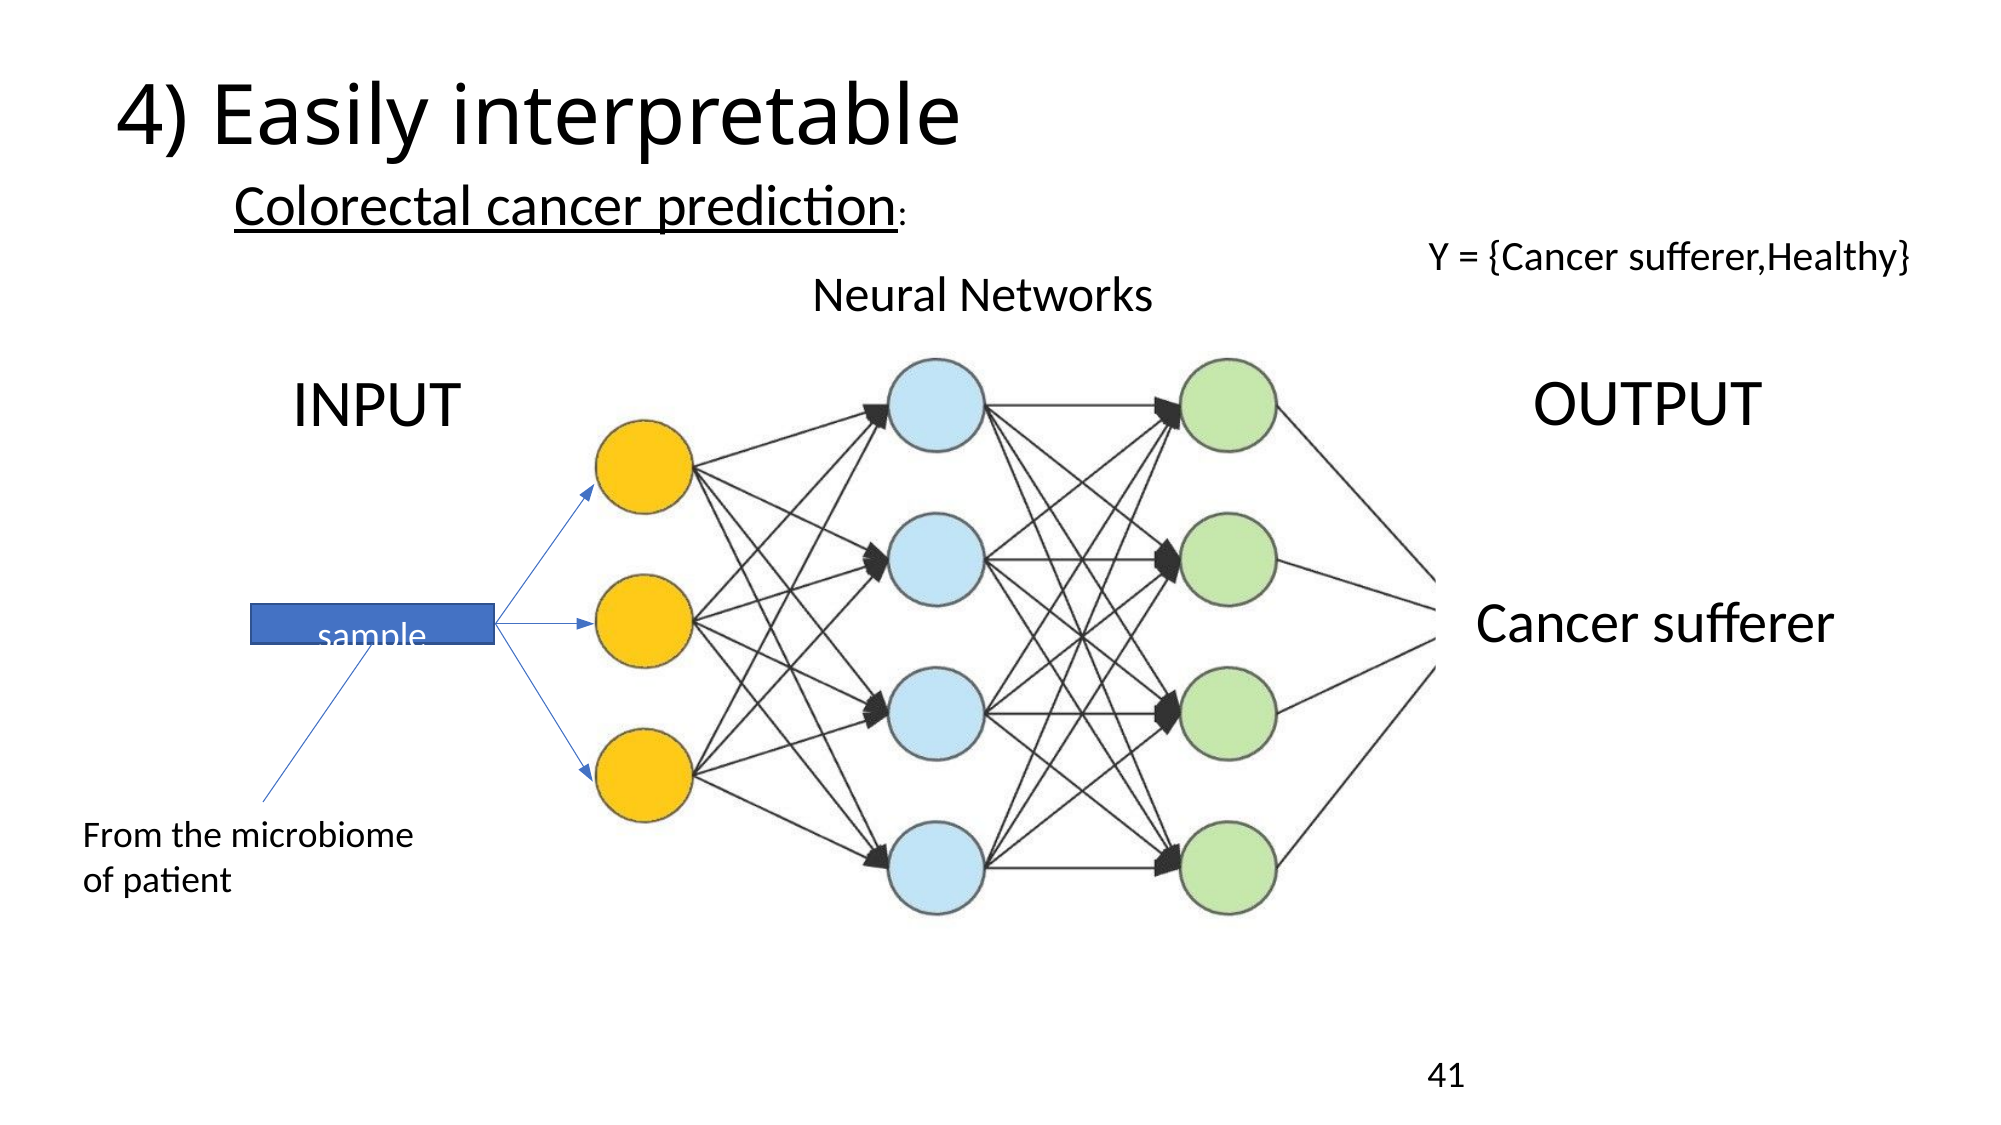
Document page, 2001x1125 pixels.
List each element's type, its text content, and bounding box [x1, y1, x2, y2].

text_box Cancer sufferer [1461, 576, 1890, 663]
text_box 4) Easily interpretable [101, 53, 1051, 170]
text_box sample [251, 604, 494, 644]
text_box Neural Networks [601, 254, 1366, 330]
picture [578, 351, 1436, 933]
text_box [1412, 1042, 1863, 1103]
text_box INPUT [277, 352, 589, 449]
text_box From the microbiome of patient [67, 802, 459, 909]
text_box Y = {Cancer sufferer,Healthy} [1413, 221, 1948, 288]
text_box OUTPUT [1518, 351, 1812, 448]
text_box Colorectal cancer prediction: [219, 159, 984, 291]
